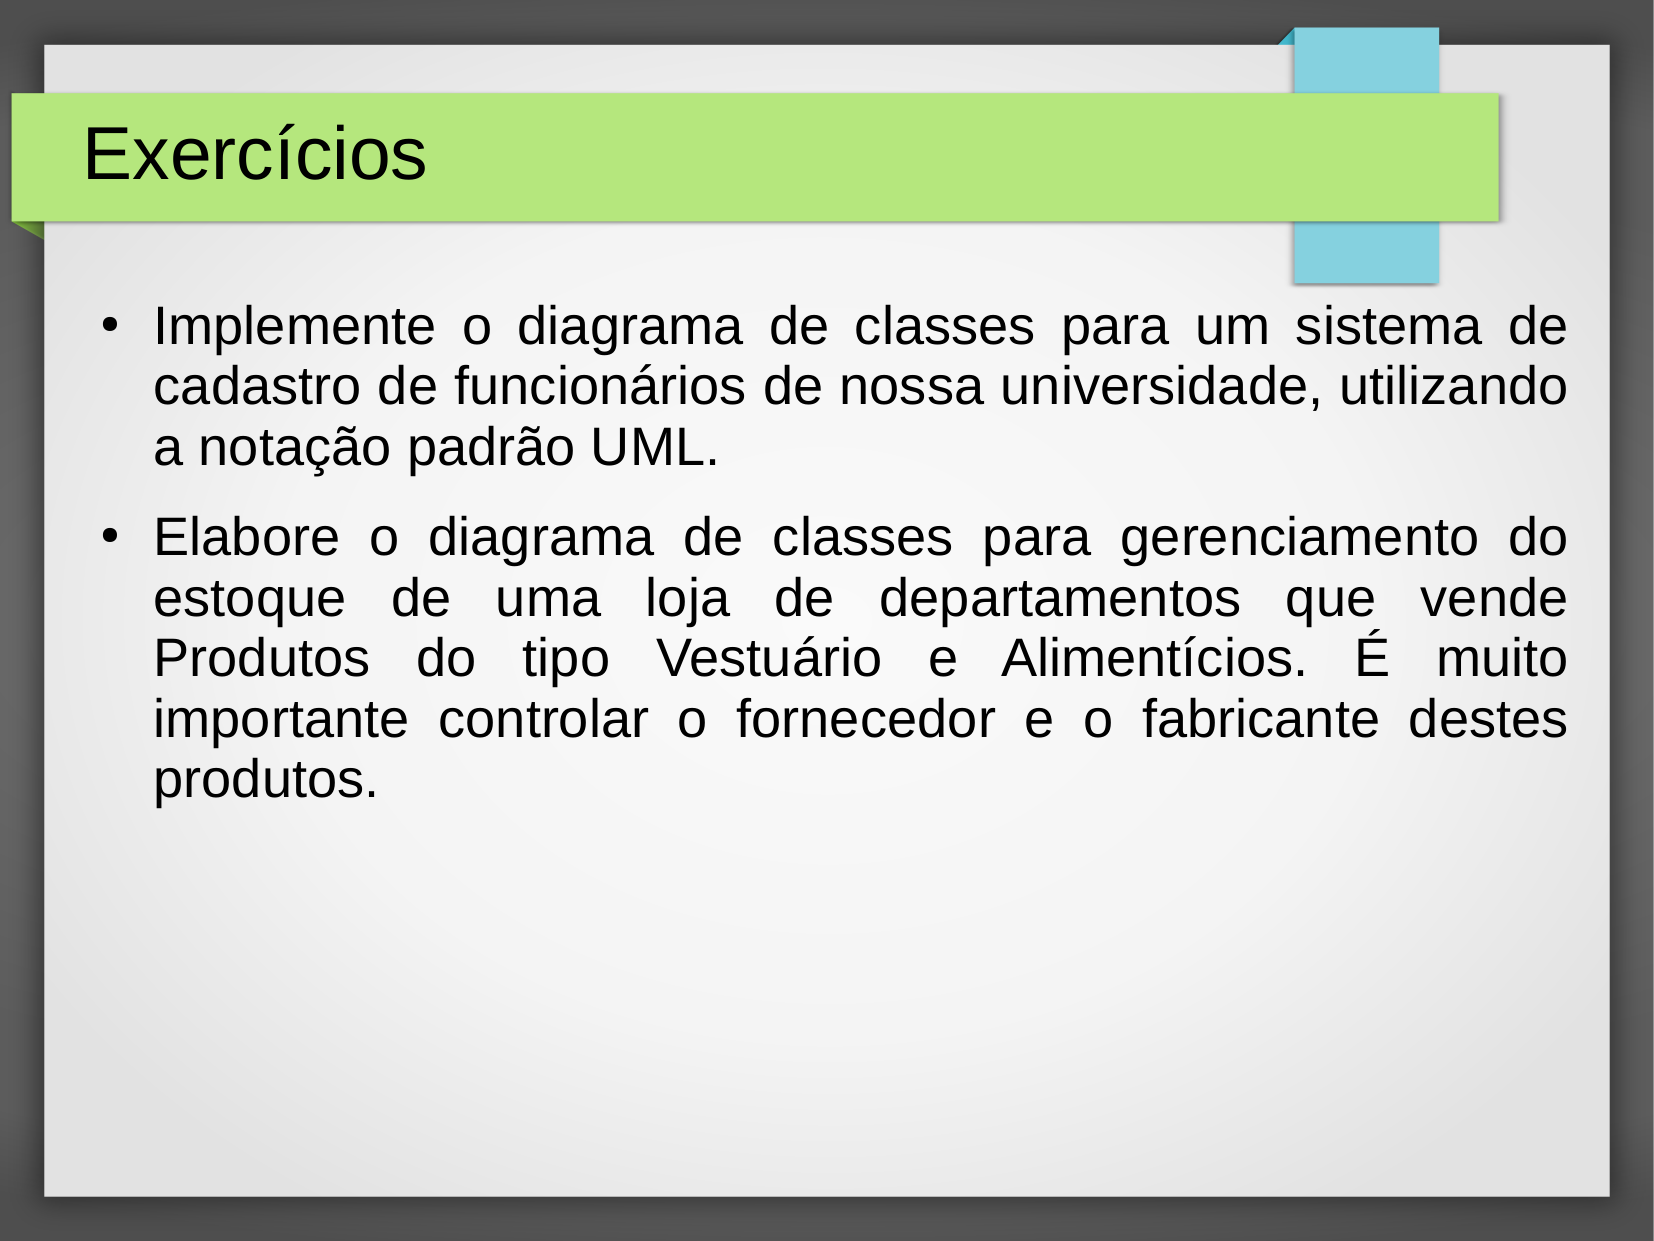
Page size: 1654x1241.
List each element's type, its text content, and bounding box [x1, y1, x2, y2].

picture [0, 0, 1654, 1241]
list Implemente o diagrama de classes para um sistema de cadastro de funcionários de nossa universidade, utilizando a notação padrão UML. Elabore o diagrama de classes para gerenciamento do estoque de uma loja de departamentos que vende Produtos do tipo Vestuário e Alimentícios. É muito importante controlar o fornecedor e o fabricante destes produtos. [82, 295, 1571, 1015]
title Exercícios [82, 94, 1264, 213]
